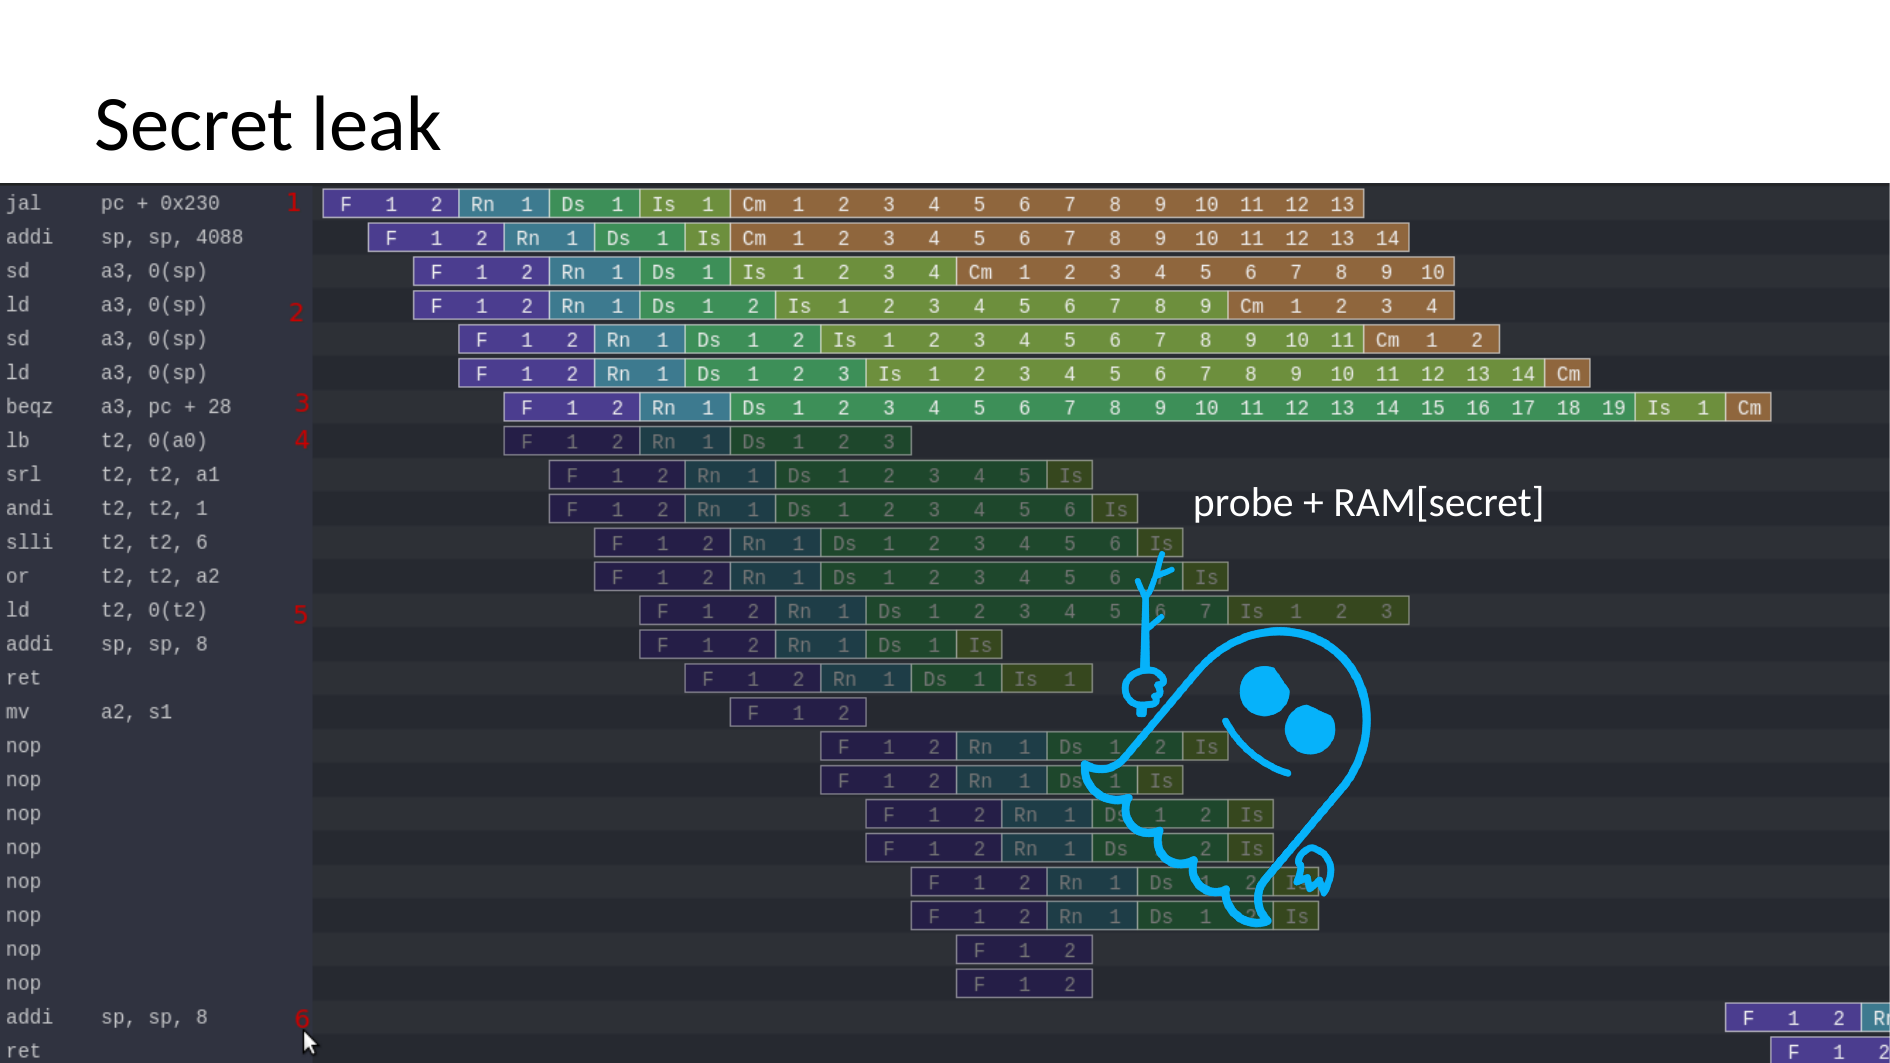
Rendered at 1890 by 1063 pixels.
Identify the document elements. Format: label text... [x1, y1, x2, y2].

picture [0, 183, 1890, 1063]
list probe + RAM[secret] [1122, 484, 1878, 544]
title Secret leak [94, 42, 1796, 183]
